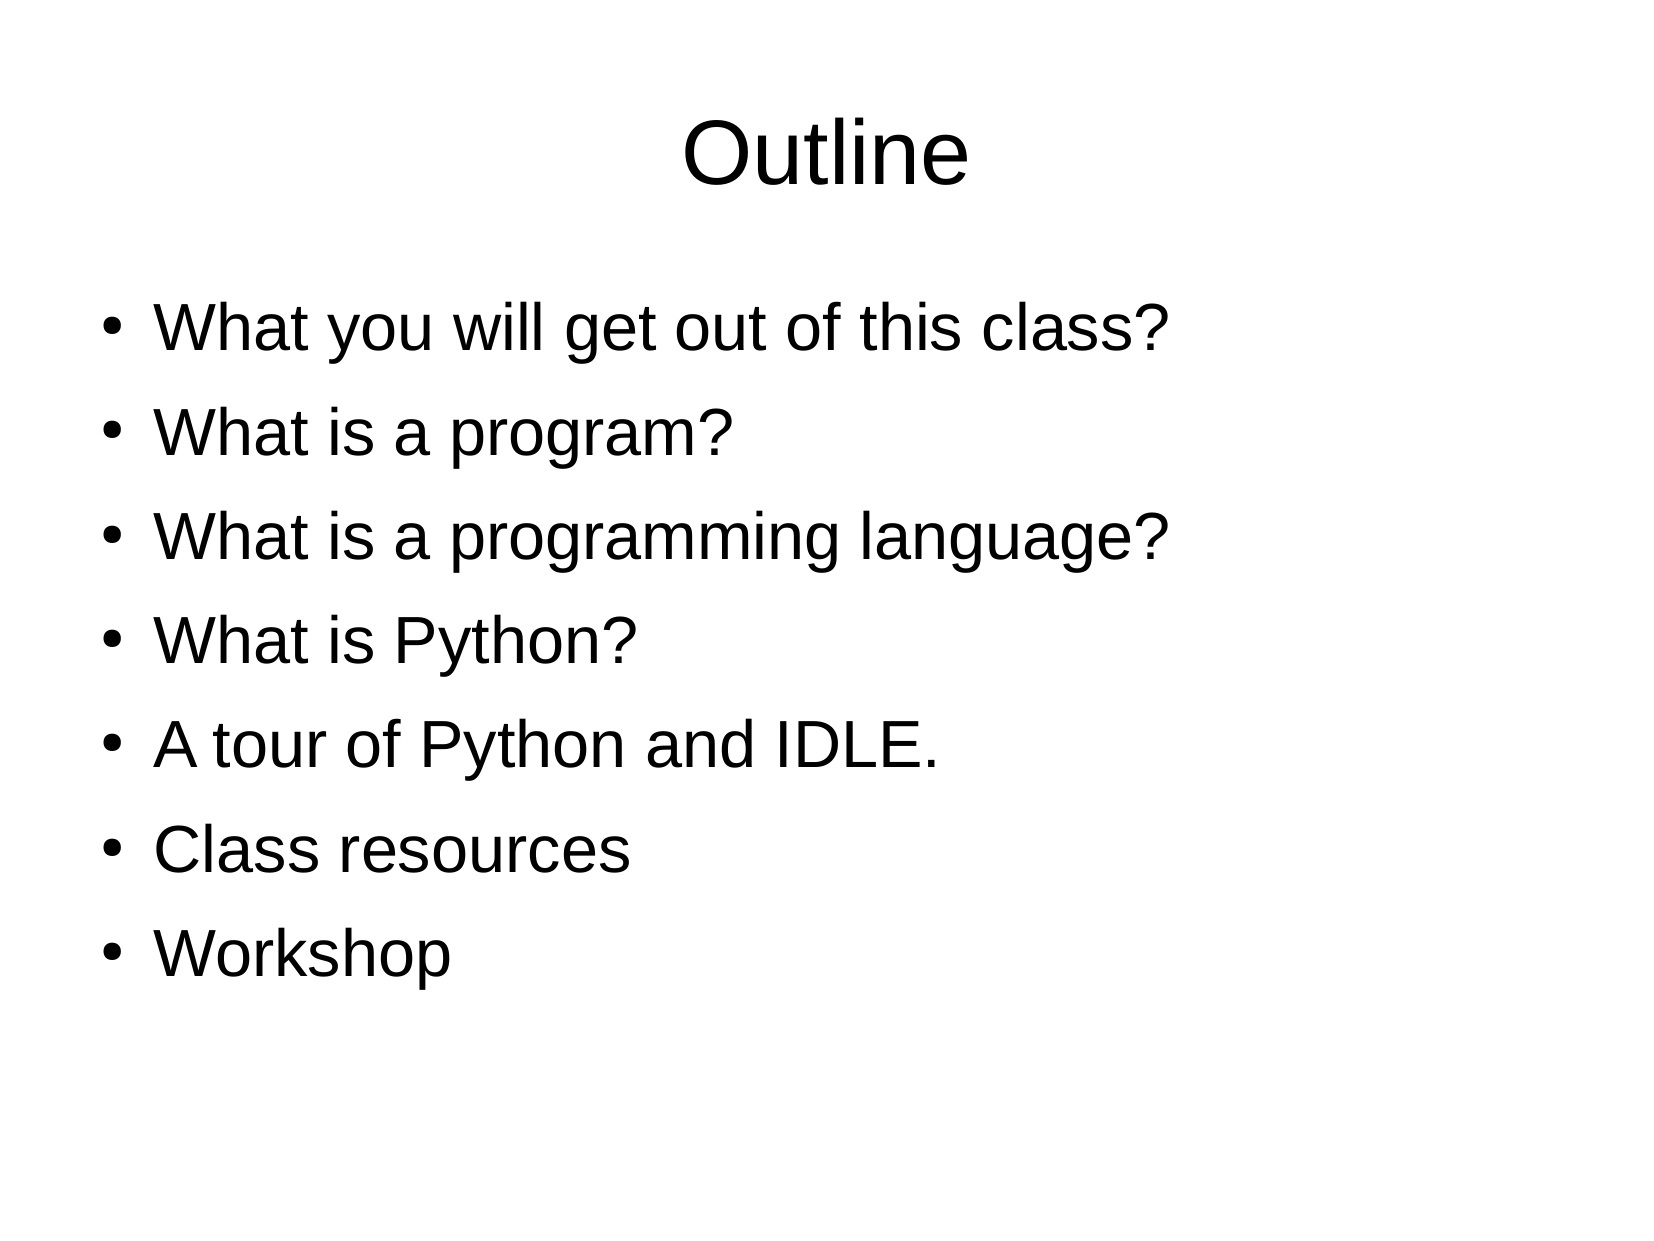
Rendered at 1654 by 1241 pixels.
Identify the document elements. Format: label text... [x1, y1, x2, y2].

title Outline [82, 49, 1571, 257]
list What you will get out of this class? What is a program? What is a programming language? What is Python? A tour of Python and IDLE. Class resources Workshop [82, 290, 1571, 1109]
